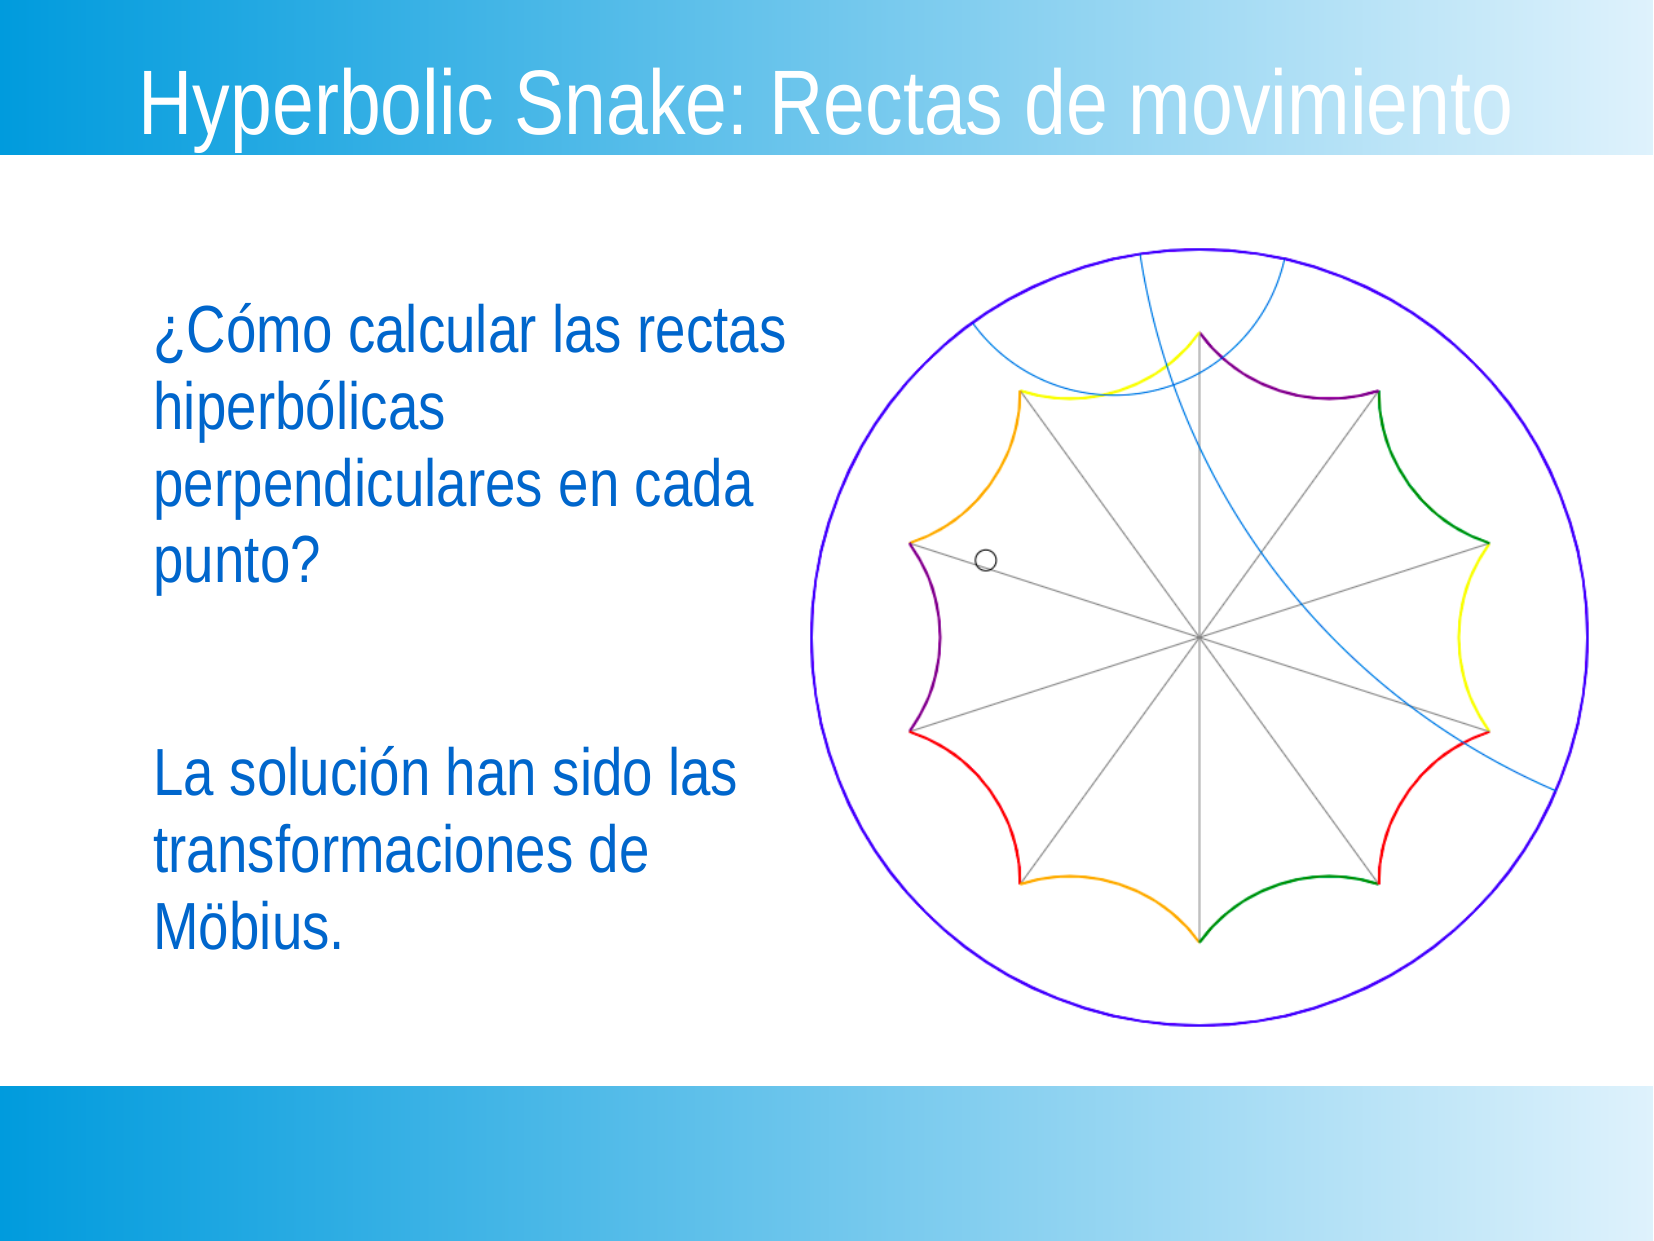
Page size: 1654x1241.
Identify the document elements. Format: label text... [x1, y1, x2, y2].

picture [800, 247, 1607, 1036]
list ¿Cómo calcular las rectas hiperbólicas perpendiculares en cada punto? La solución han sido las transformaciones de Möbius. [82, 290, 800, 1010]
title Hyperbolic Snake: Rectas de movimiento [82, 49, 1571, 155]
